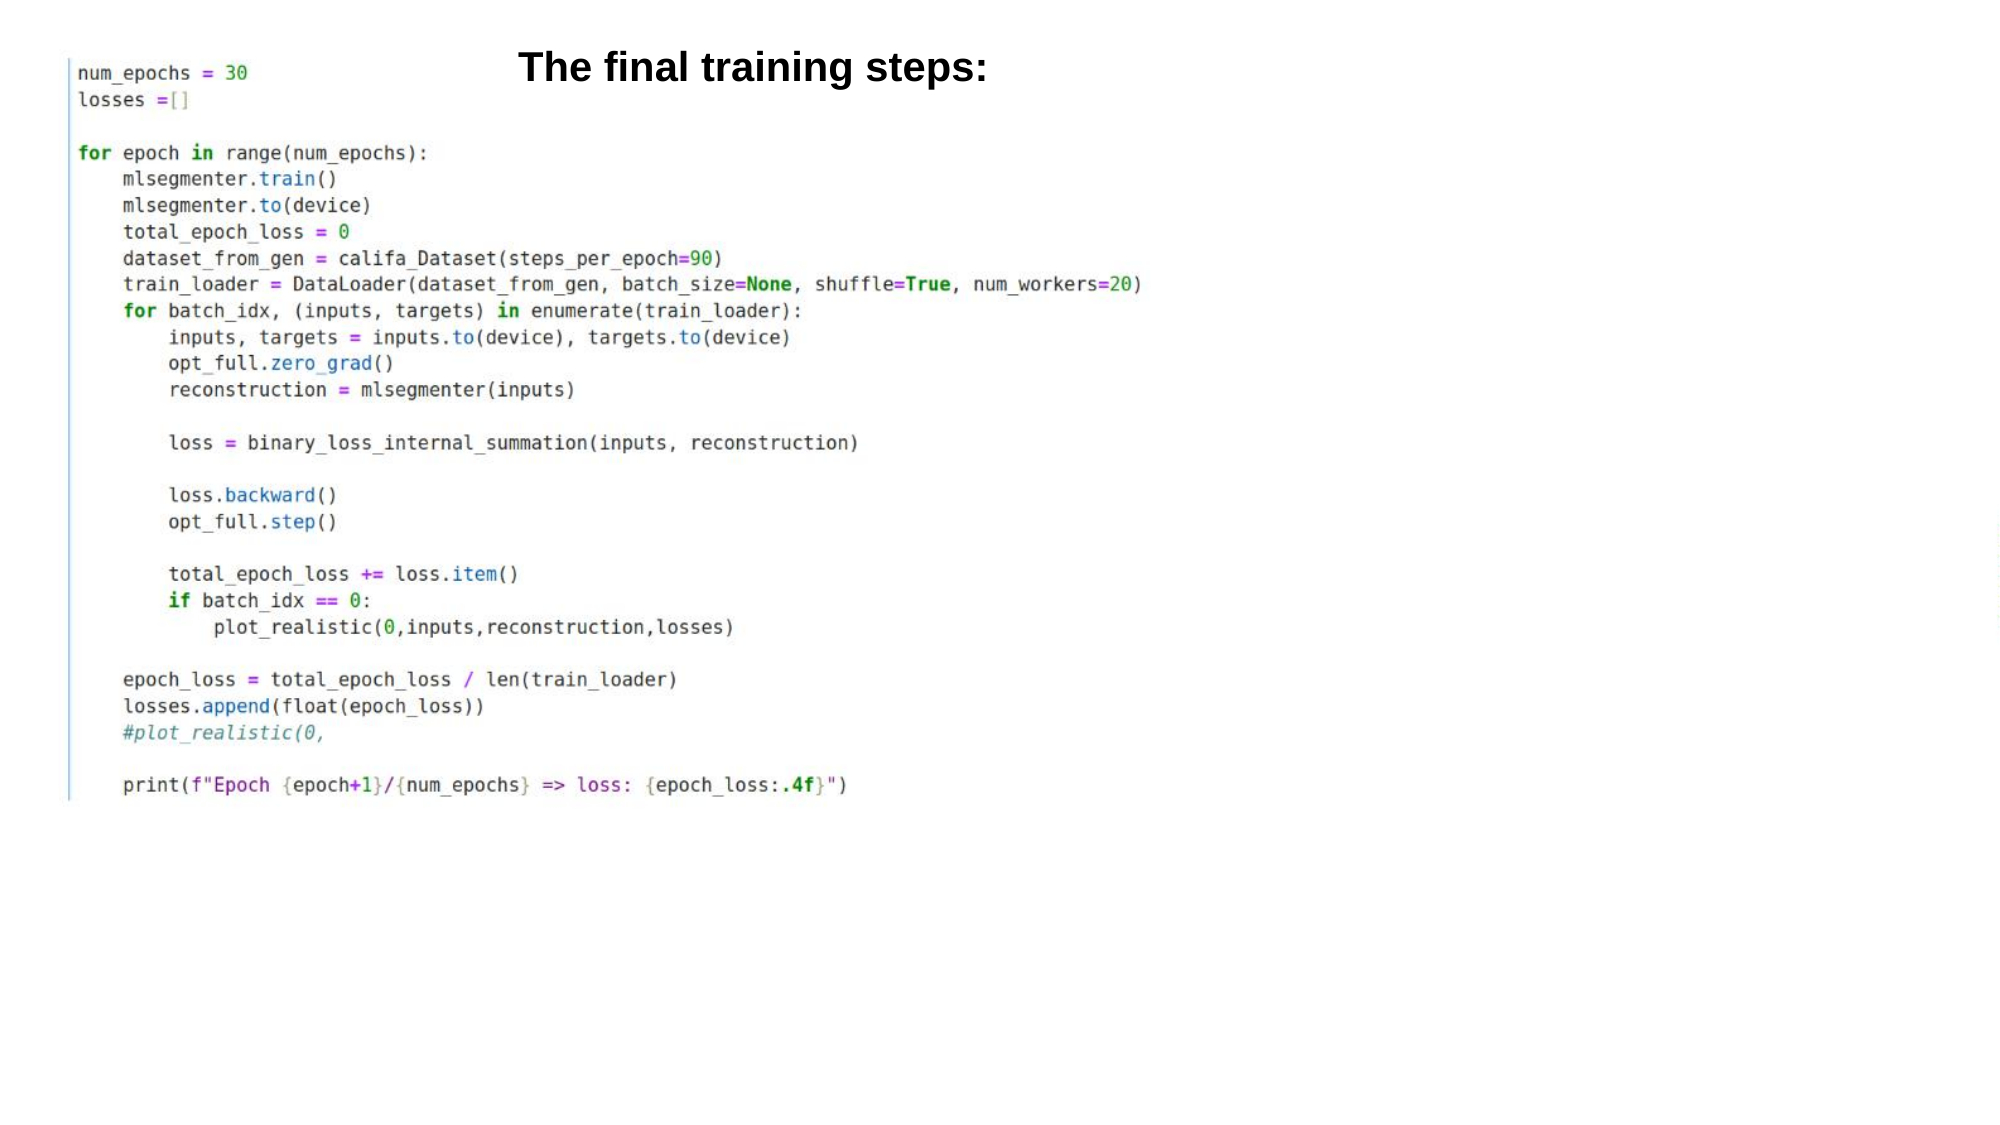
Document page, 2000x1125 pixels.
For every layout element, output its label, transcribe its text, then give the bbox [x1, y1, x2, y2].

text_box [0, 0, 2000, 1125]
text_box The final training steps: [518, 43, 1118, 90]
